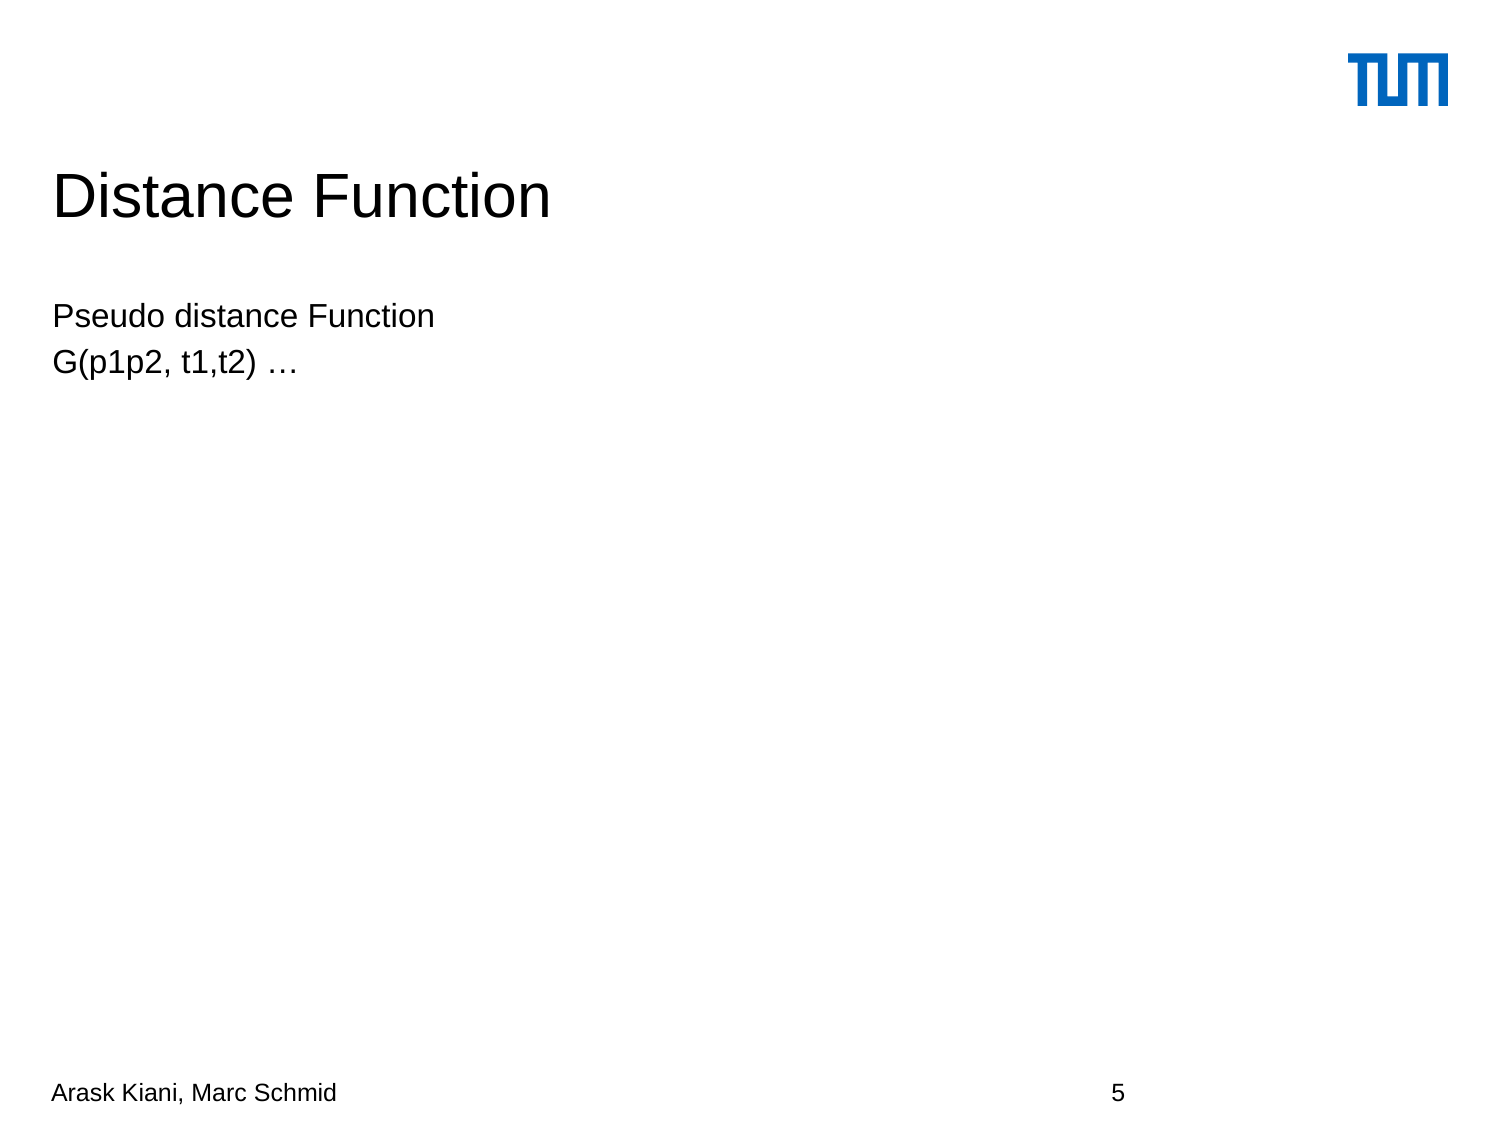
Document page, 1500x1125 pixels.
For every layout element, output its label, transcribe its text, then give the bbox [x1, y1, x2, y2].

title Distance Function [52, 163, 1449, 231]
text_box ‹Nr.› [1112, 1061, 1448, 1122]
text_box Arask Kiani, Marc Schmid [51, 1061, 1112, 1122]
list Pseudo distance Function G(p1p2, t1,t2) … [52, 289, 1449, 1060]
